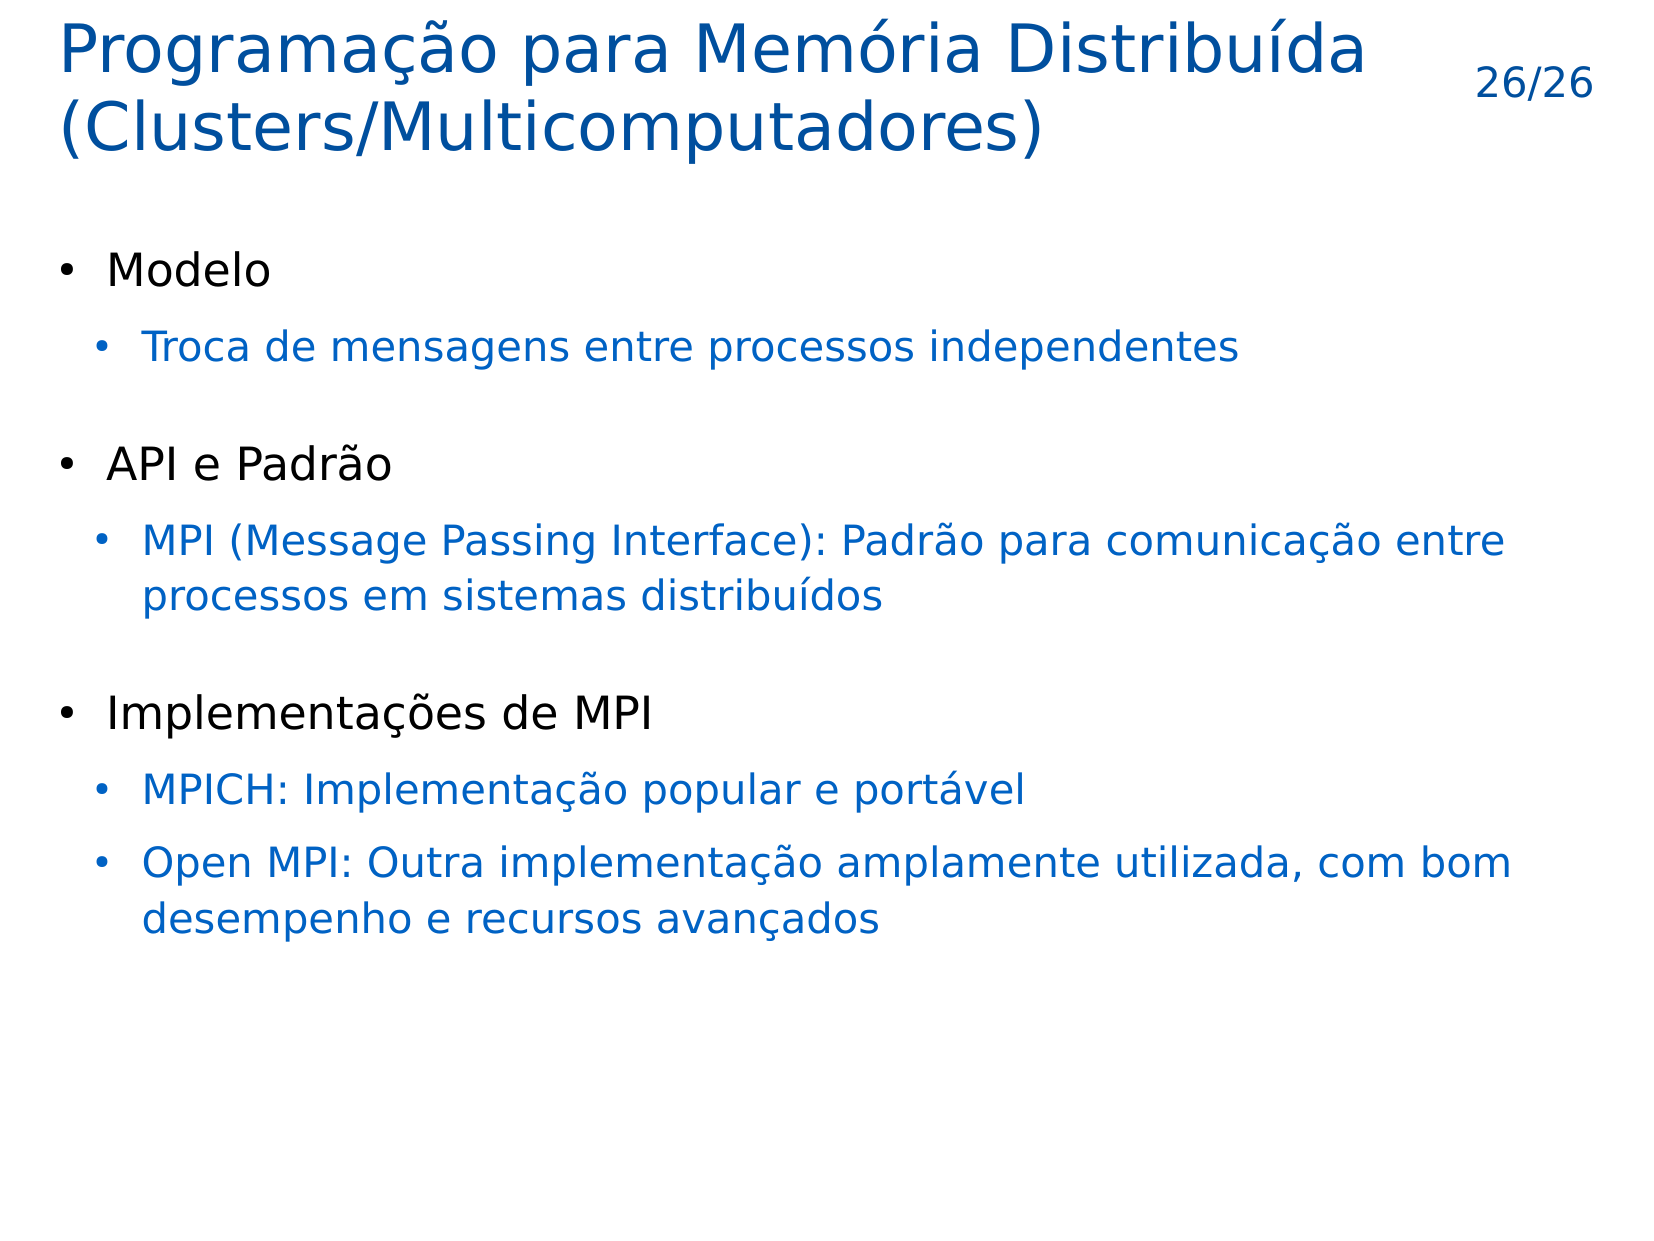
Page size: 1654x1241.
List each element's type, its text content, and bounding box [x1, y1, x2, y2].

title Programação para Memória Distribuída (Clusters/Multicomputadores) [59, 10, 1625, 167]
list Modelo Troca de mensagens entre processos independentes API e Padrão MPI (Message Passing Interface): Padrão para comunicação entre processos em sistemas distribuídos Implementações de MPI MPICH: Implementação popular e portável Open MPI: Outra implementação amplamente utilizada, com bom desempenho e recursos avançados [59, 236, 1595, 1182]
